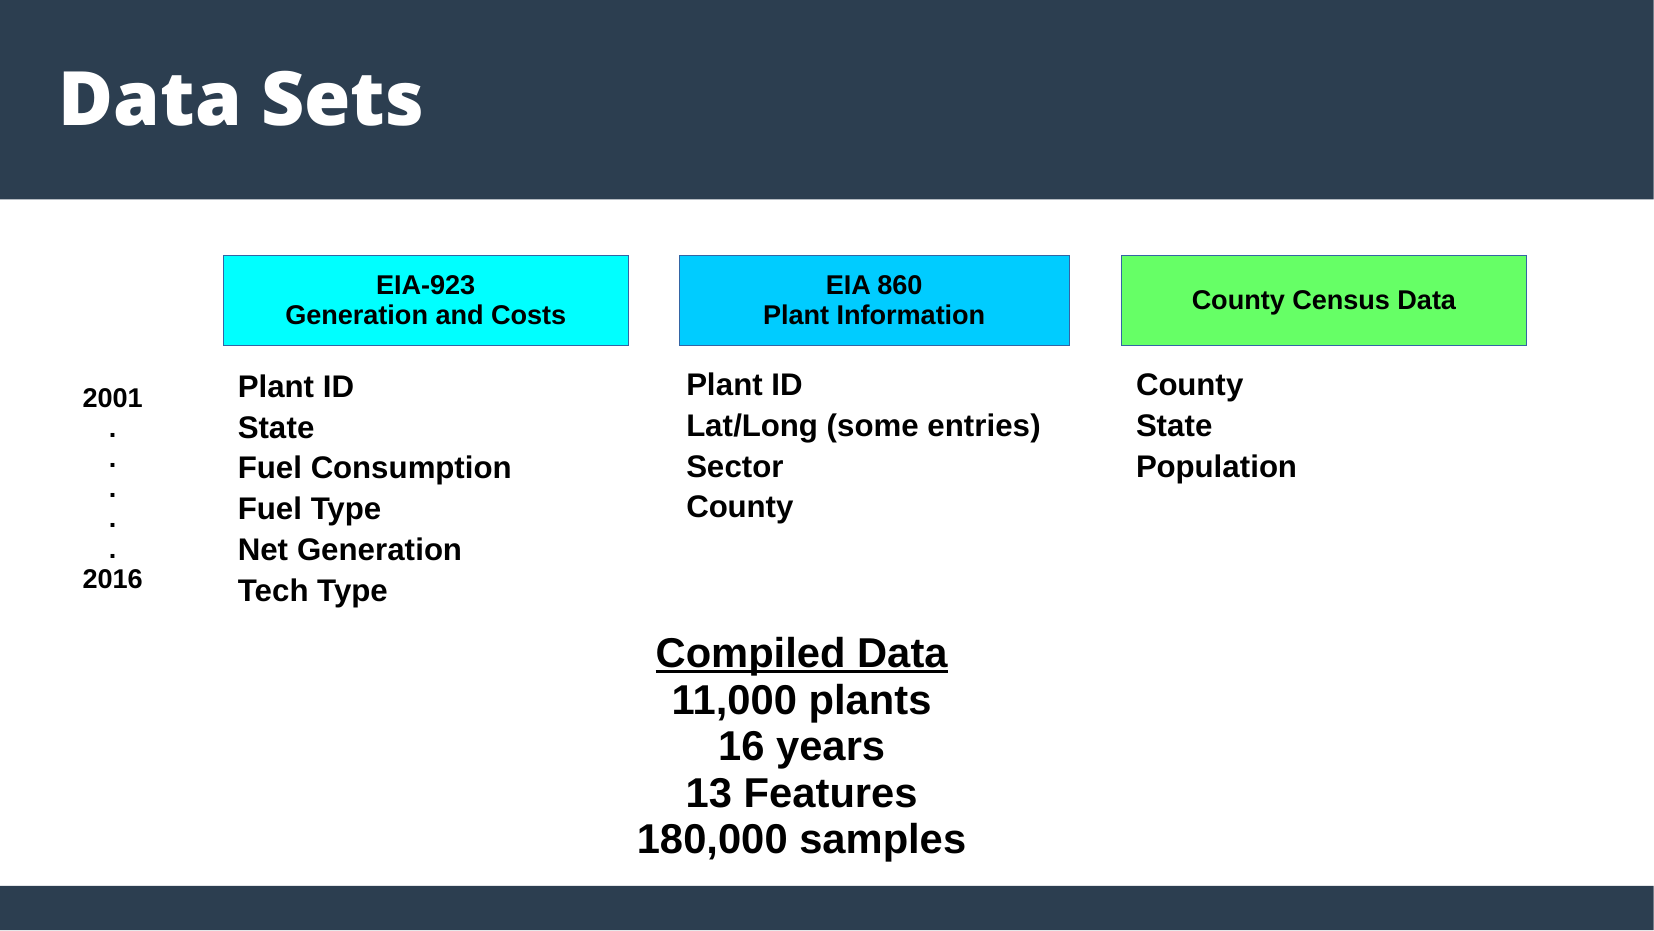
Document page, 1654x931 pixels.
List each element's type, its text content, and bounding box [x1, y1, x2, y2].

text_box Compiled Data 11,000 plants 16 years 13 Features 180,000 samples [622, 622, 1015, 871]
title Data Sets [59, 37, 1595, 155]
text_box EIA-923 Generation and Costs [223, 255, 629, 346]
text_box County Census Data [1121, 255, 1527, 346]
text_box Plant ID State Fuel Consumption Fuel Type Net Generation Tech Type [223, 361, 629, 697]
text_box EIA 860 Plant Information [679, 255, 1070, 346]
text_box County State Population [1121, 360, 1527, 584]
text_box 2001 . . . . . 2016 [15, 361, 211, 615]
text_box Plant ID Lat/Long (some entries) Sector County [671, 360, 1077, 614]
